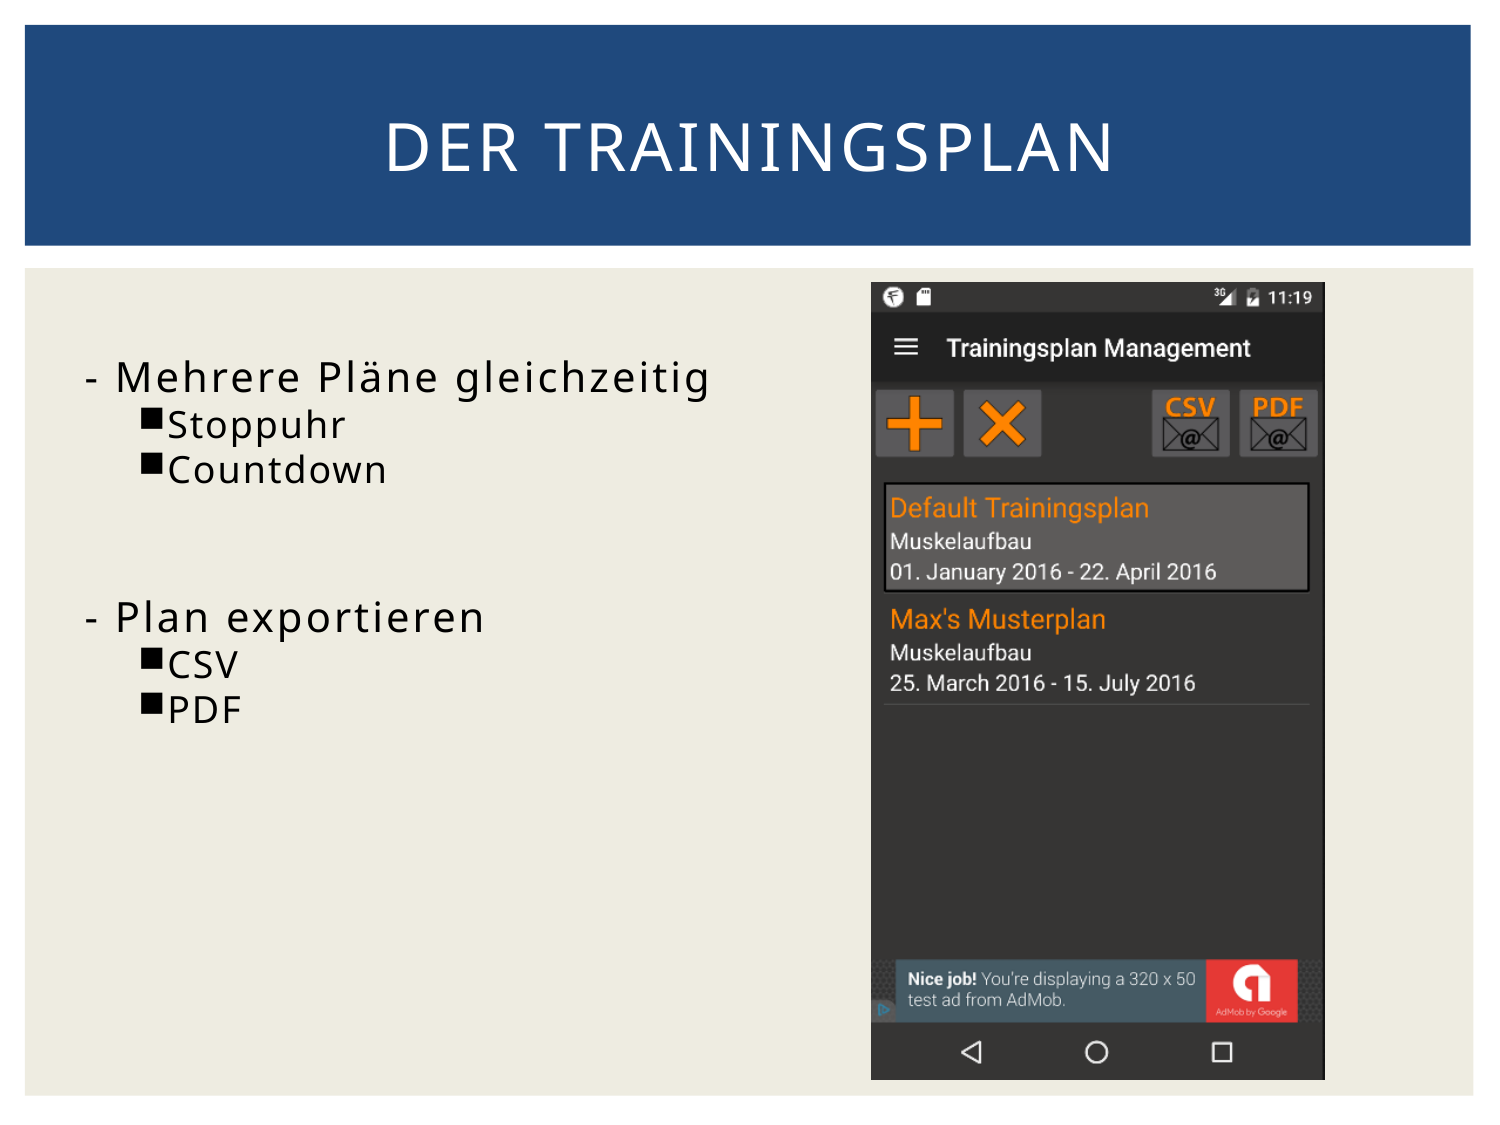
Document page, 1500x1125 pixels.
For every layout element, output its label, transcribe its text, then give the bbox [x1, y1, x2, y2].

text_box - Mehrere Pläne gleichzeitig Stoppuhr Countdown - Plan exportieren CSV PDF [62, 293, 841, 1058]
picture [871, 282, 1325, 1080]
text_box Der TrainingsPlan [62, 58, 1438, 232]
